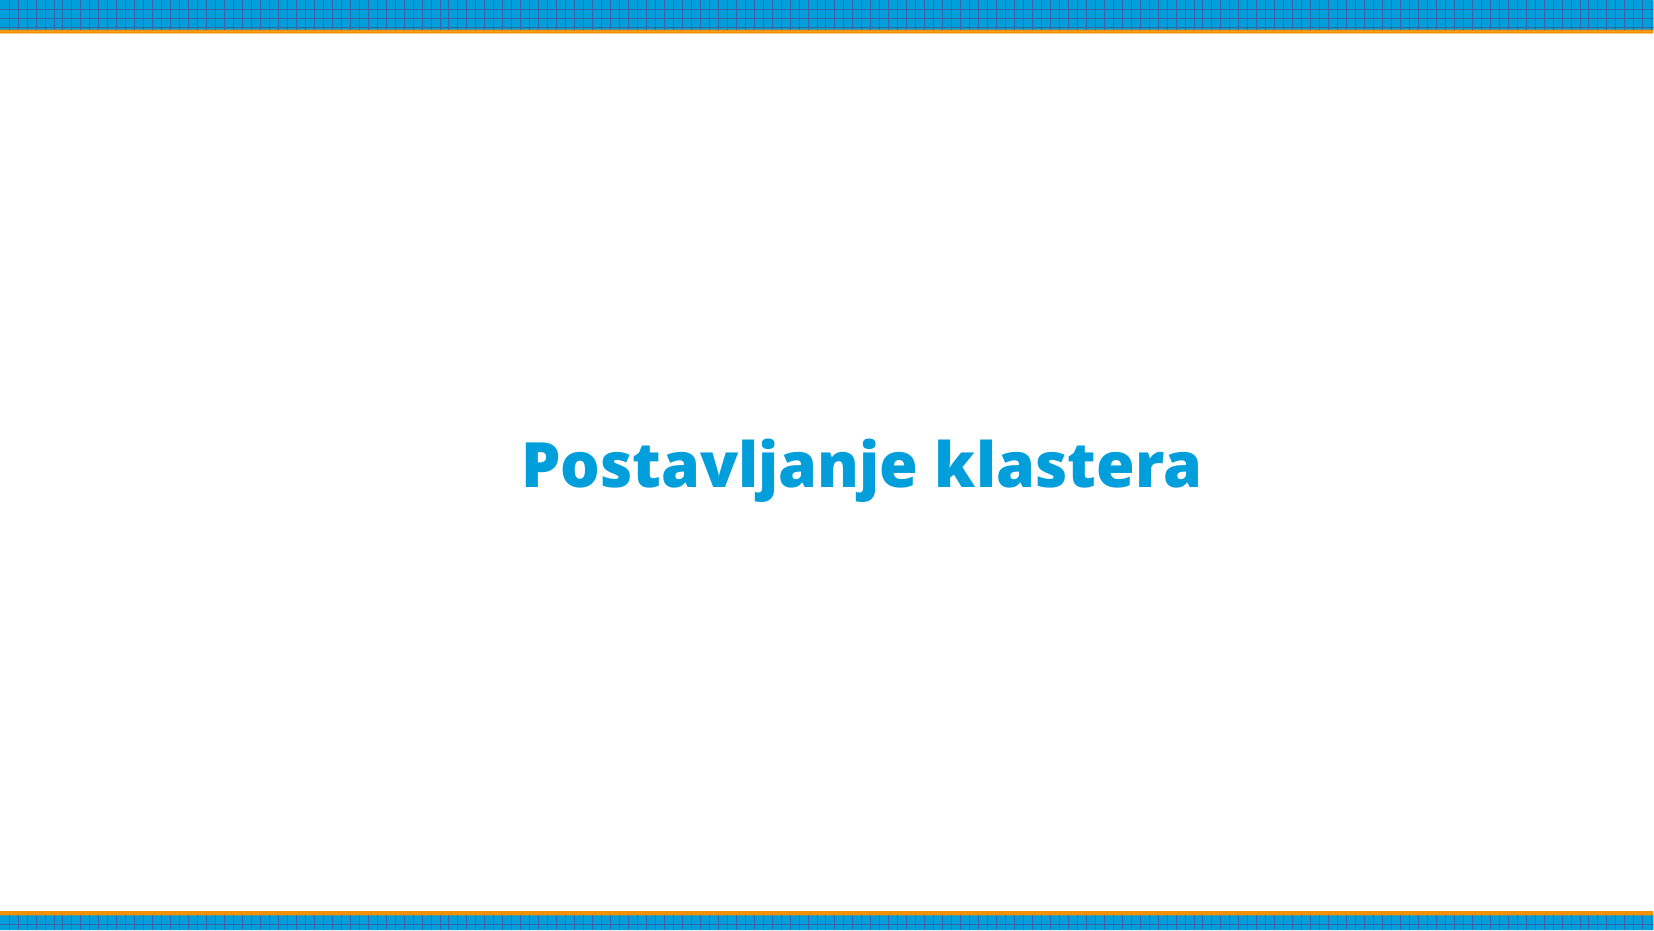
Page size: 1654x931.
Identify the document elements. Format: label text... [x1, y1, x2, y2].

subtitle Postavljanje klastera [82, 103, 1571, 824]
